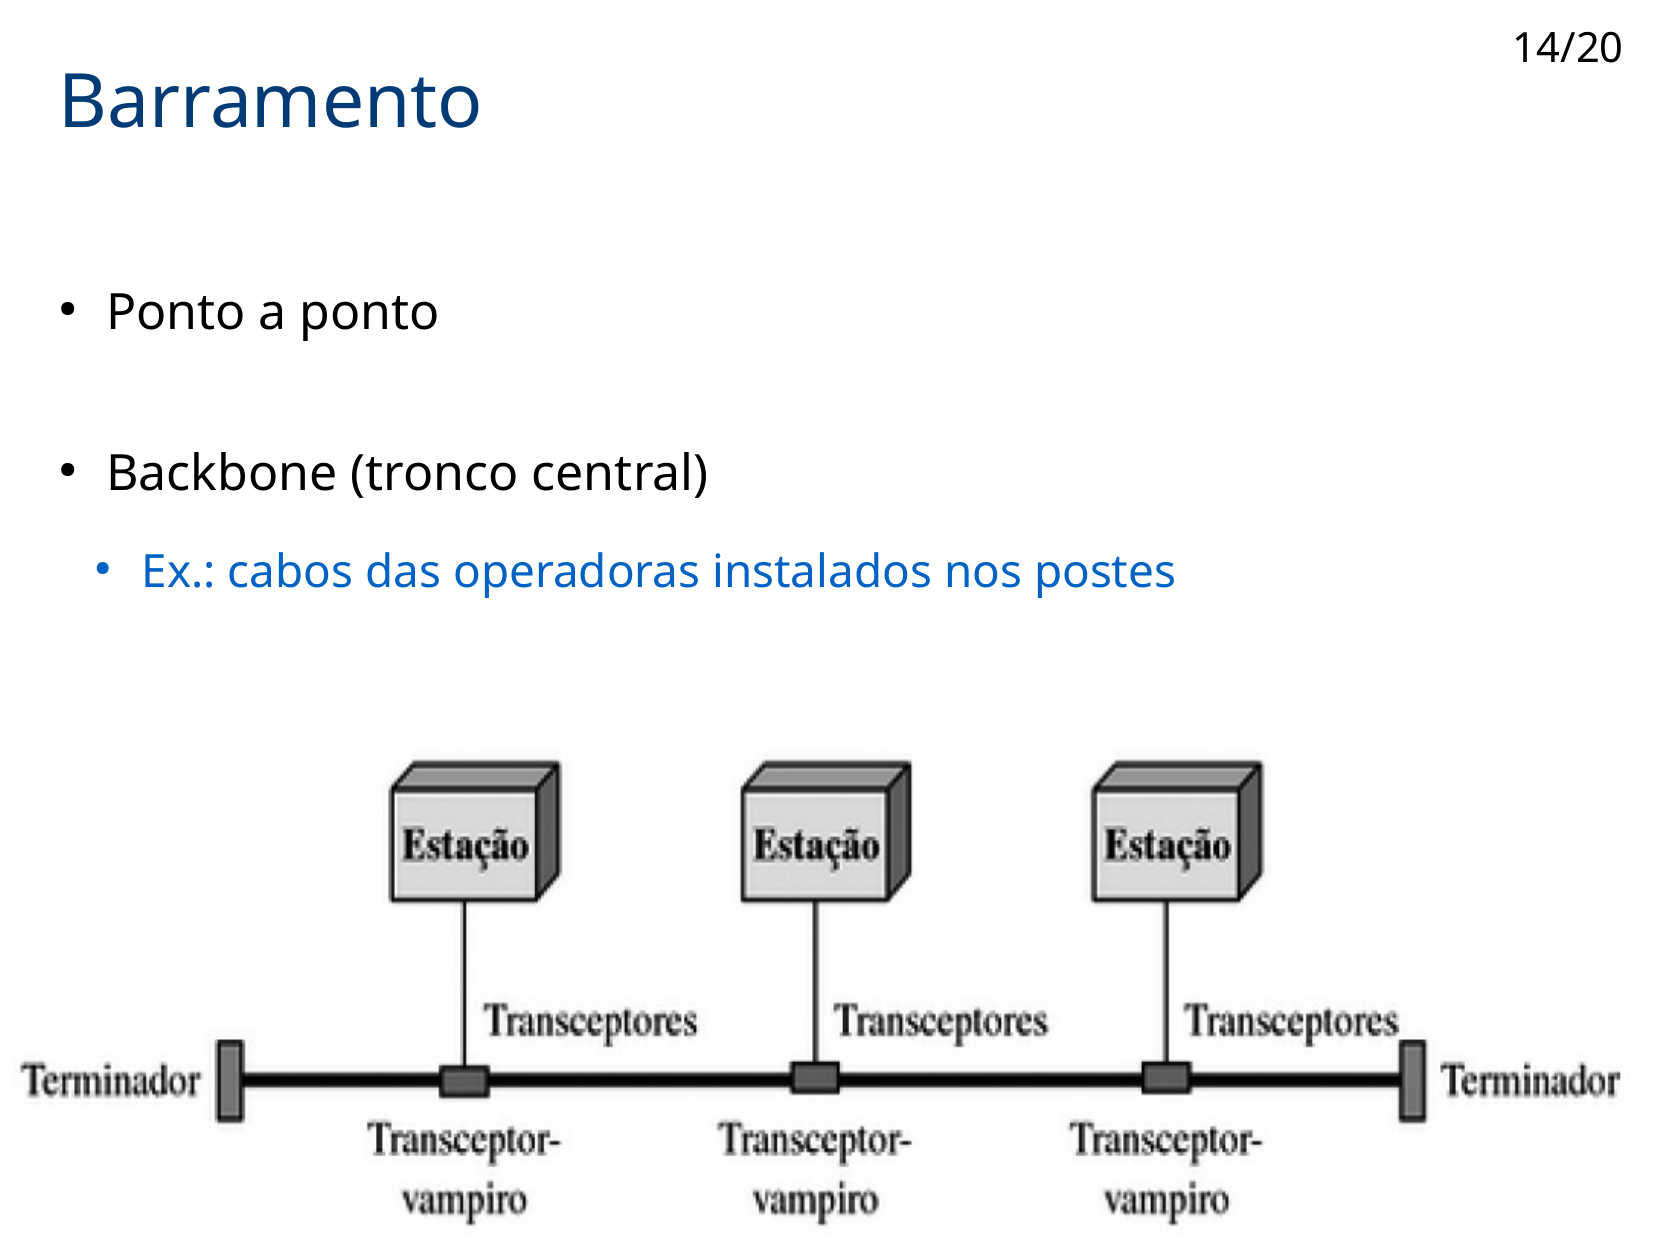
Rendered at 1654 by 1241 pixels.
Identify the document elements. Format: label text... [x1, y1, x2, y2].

title Barramento [59, 47, 1625, 166]
picture [0, 732, 1654, 1241]
list Ponto a ponto Backbone (tronco central) Ex.: cabos das operadoras instalados nos postes [59, 265, 1625, 732]
